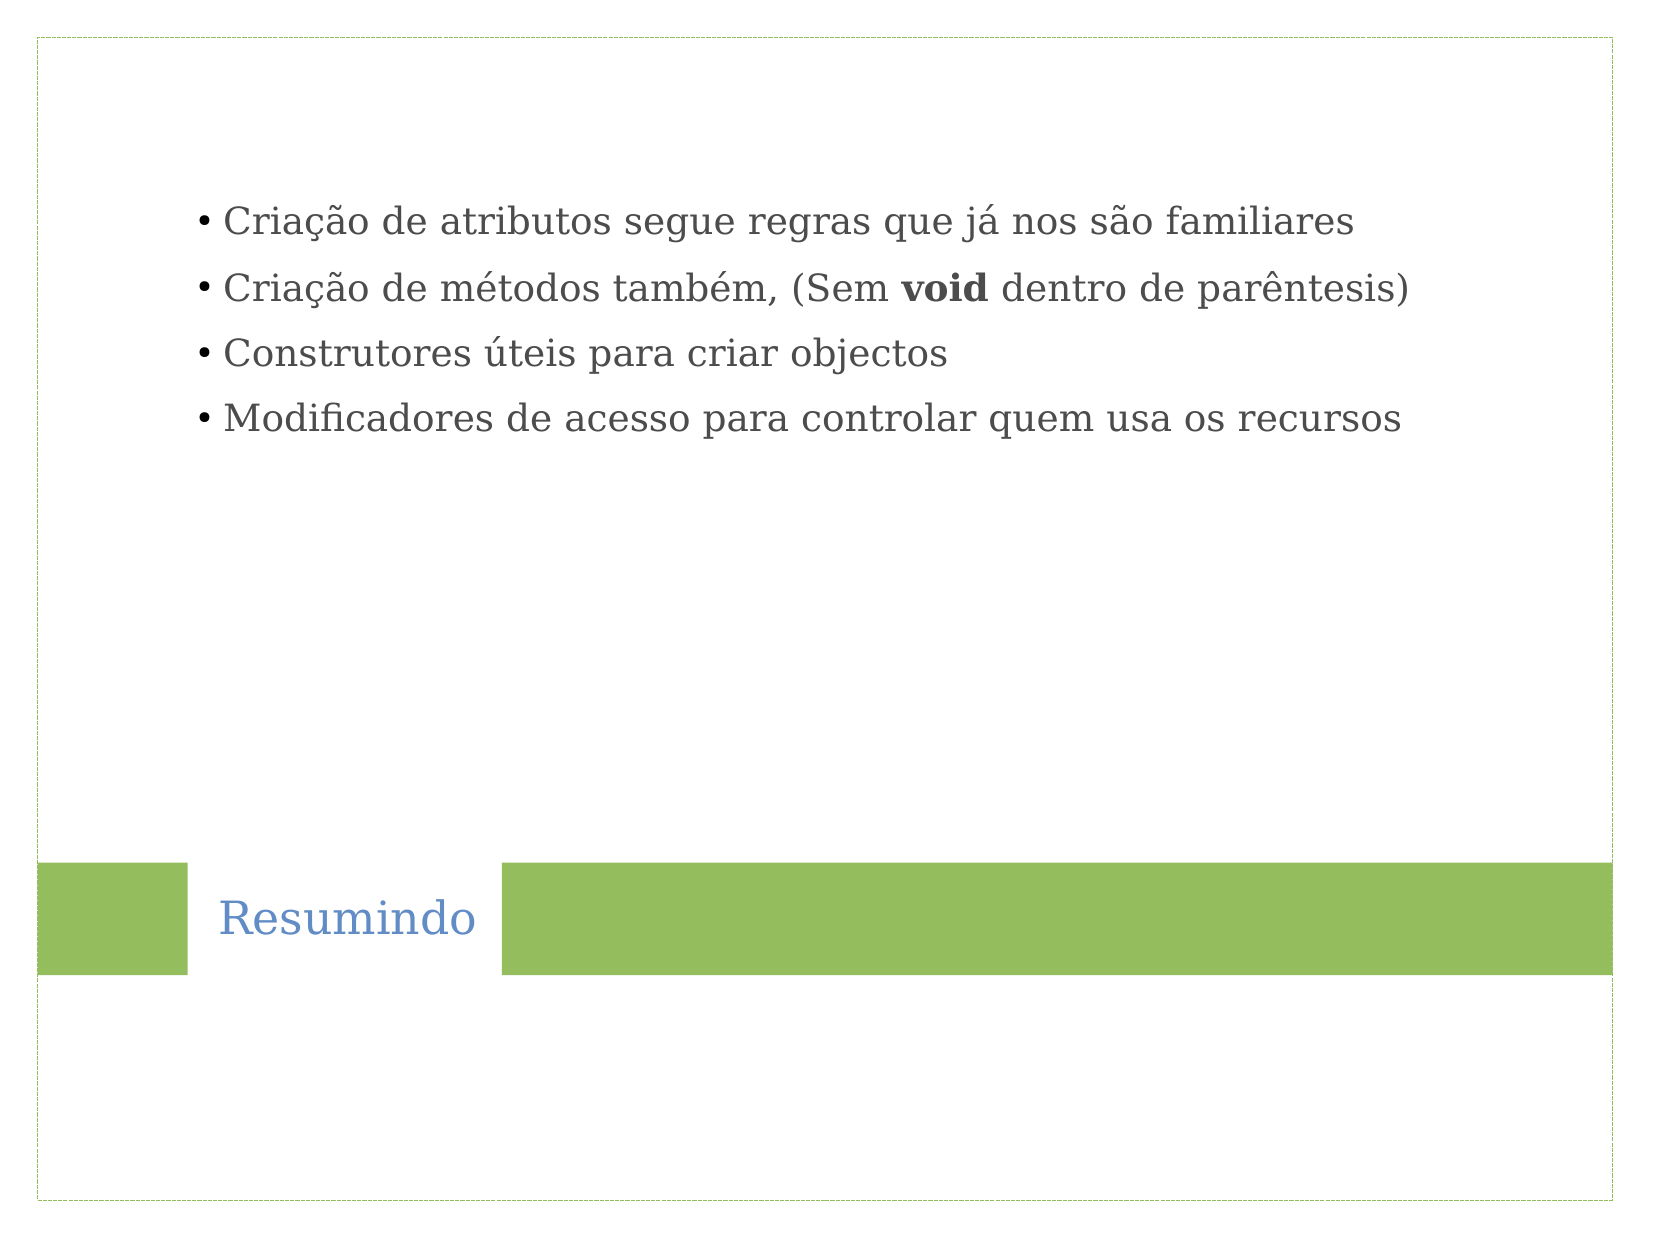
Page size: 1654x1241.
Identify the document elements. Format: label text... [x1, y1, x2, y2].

text_box Resumindo [203, 884, 493, 953]
text_box [501, 862, 1613, 976]
text_box Criação de atributos segue regras que já nos são familiares Criação de métodos também, (Sem void dentro de parêntesis) Construtores úteis para criar objectos Modificadores de acesso para controlar quem usa os recursos [183, 171, 1459, 697]
text_box [37, 862, 188, 976]
